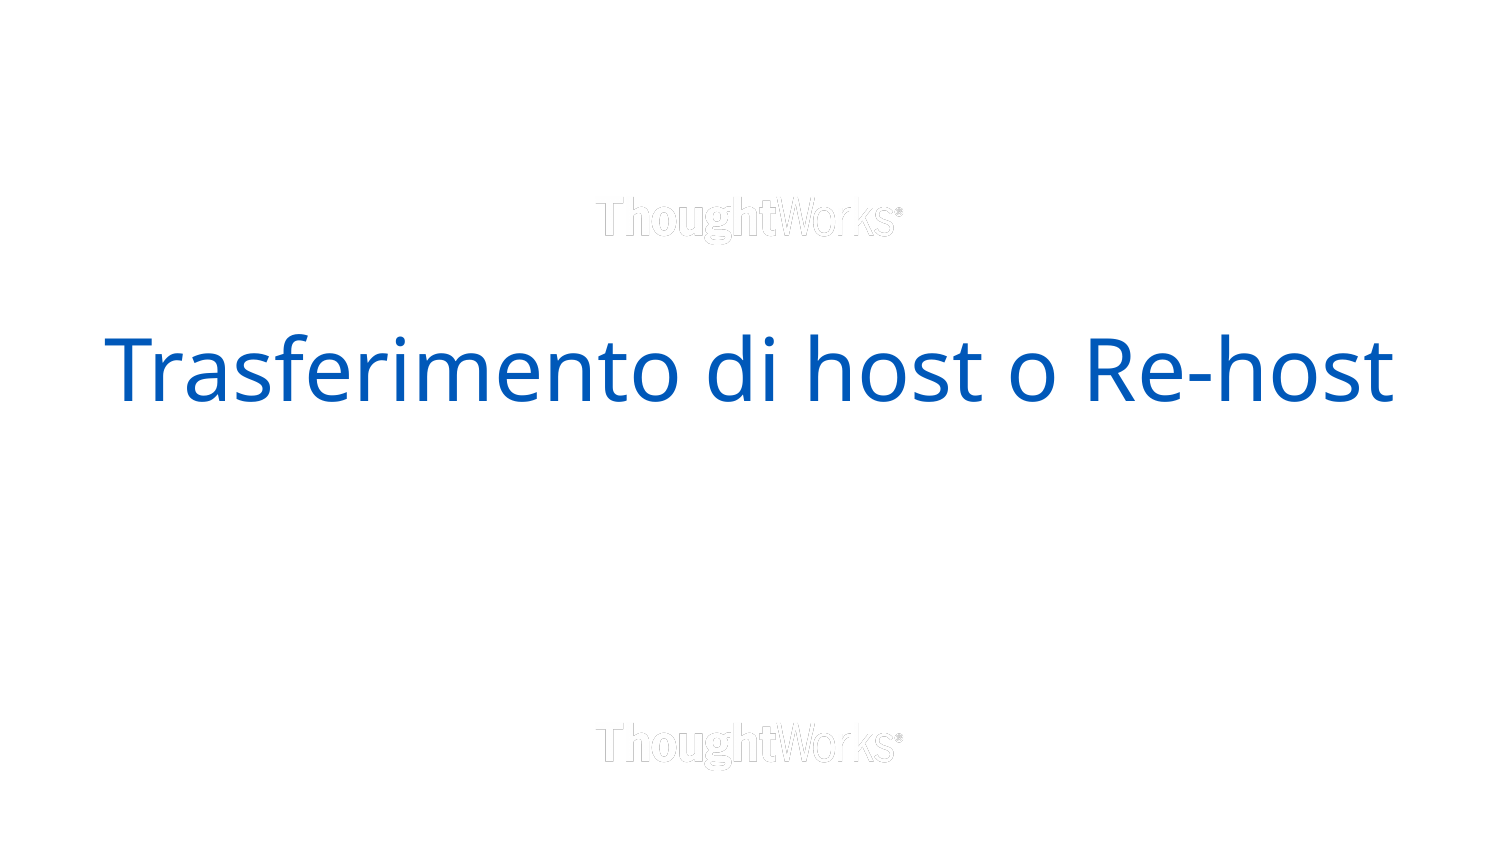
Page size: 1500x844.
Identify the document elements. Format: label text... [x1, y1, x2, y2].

picture [567, 161, 933, 208]
picture [567, 687, 933, 799]
title Trasferimento di host o Re-host [75, 208, 1425, 526]
